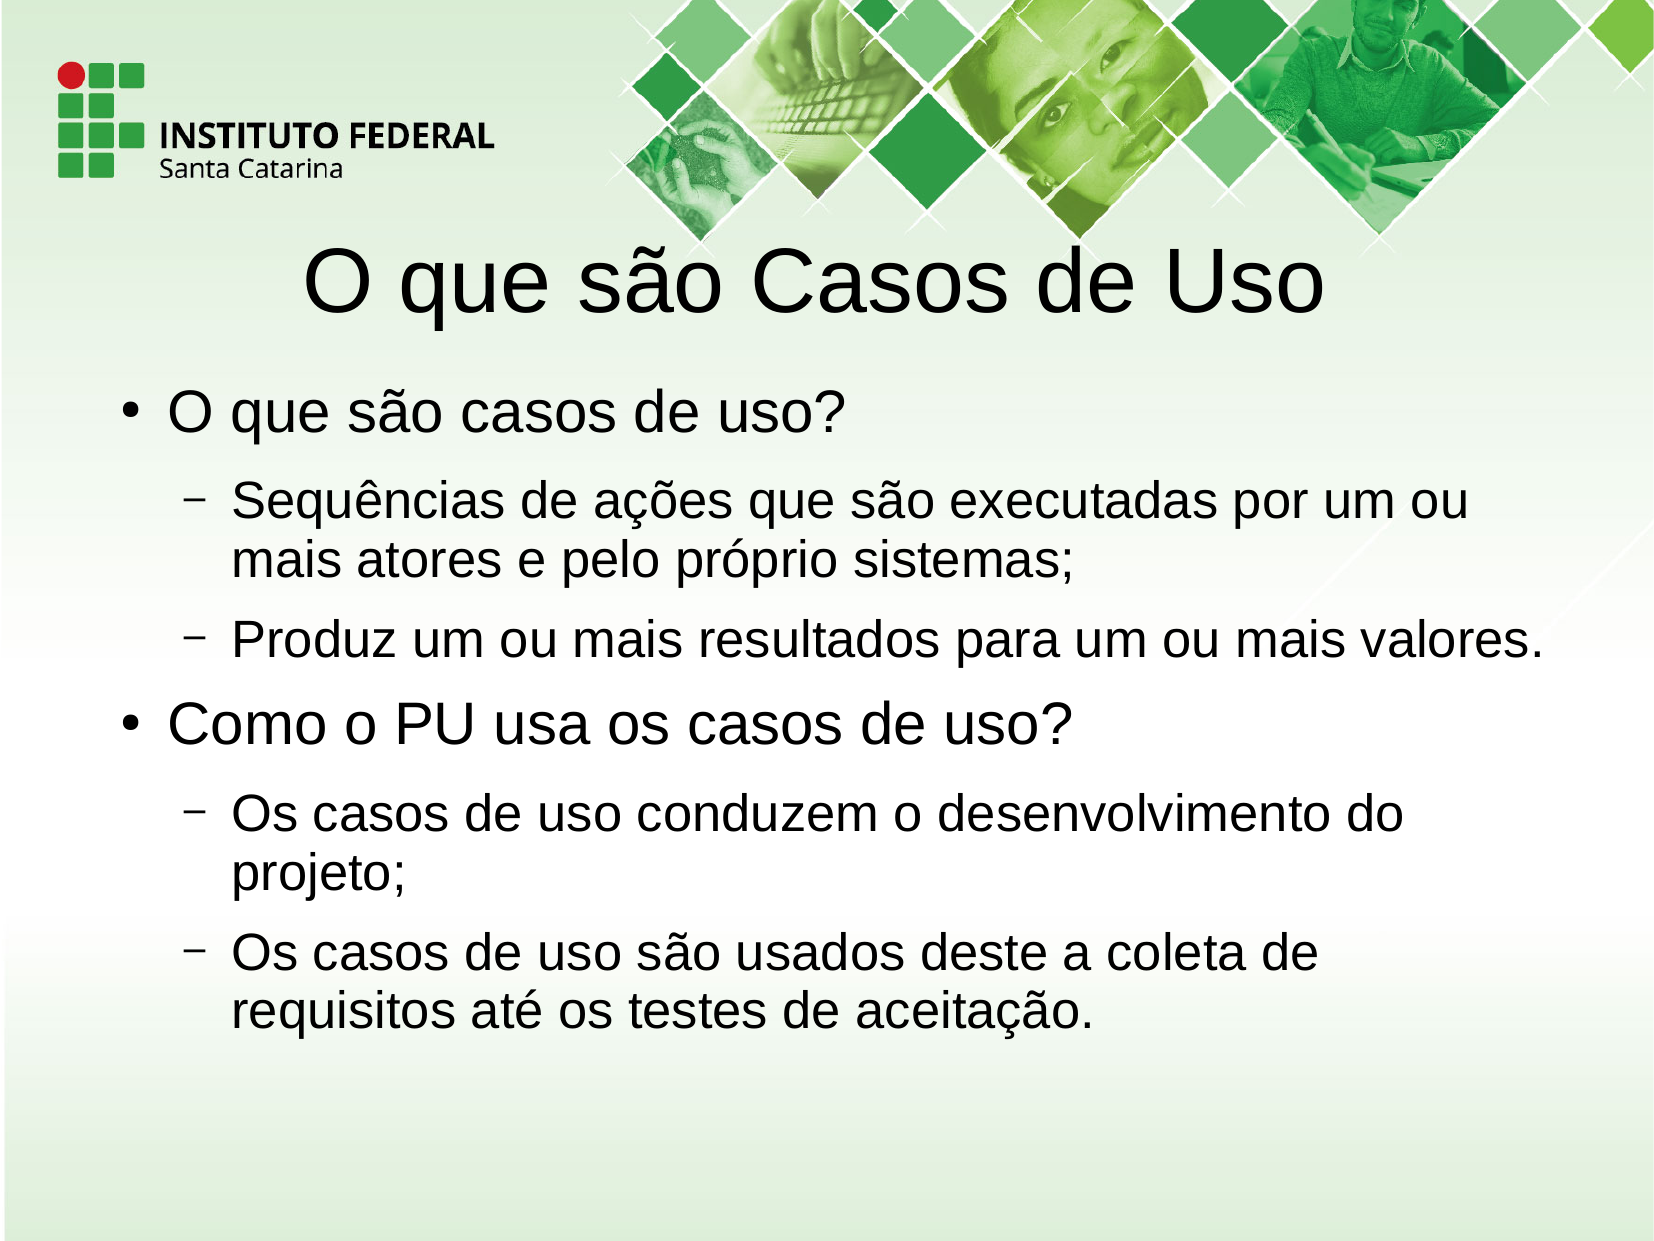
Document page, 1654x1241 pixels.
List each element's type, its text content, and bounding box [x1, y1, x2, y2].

picture [1, 0, 1654, 1241]
title O que são Casos de Uso [70, 177, 1559, 385]
list O que são casos de uso? Sequências de ações que são executadas por um ou mais atores e pelo próprio sistemas; Produz um ou mais resultados para um ou mais valores. Como o PU usa os casos de uso? Os casos de uso conduzem o desenvolvimento do projeto; Os casos de uso são usados deste a coleta de requisitos até os testes de aceitação. [103, 377, 1560, 1098]
